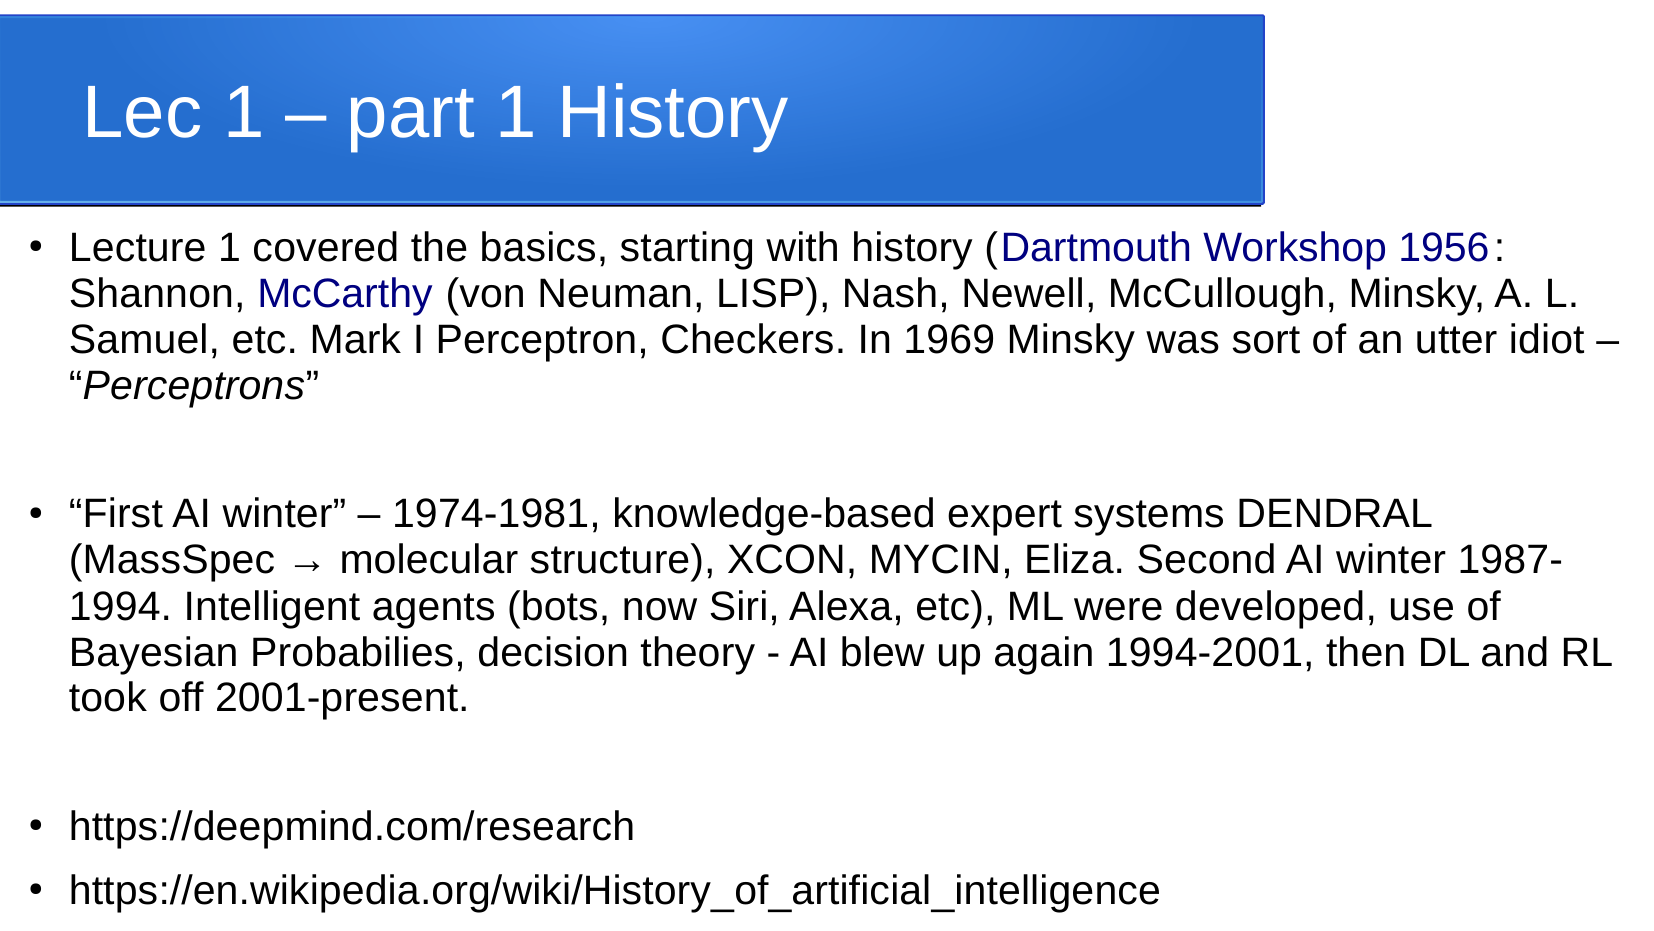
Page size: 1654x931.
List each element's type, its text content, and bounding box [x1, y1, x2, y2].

list Lecture 1 covered the basics, starting with history (Dartmouth Workshop 1956: Shannon, McCarthy (von Neuman, LISP), Nash, Newell, McCullough, Minsky, A. L. Samuel, etc. Mark I Perceptron, Checkers. In 1969 Minsky was sort of an utter idiot – “Perceptrons” “First AI winter” – 1974-1981, knowledge-based expert systems DENDRAL (MassSpec → molecular structure), XCON, MYCIN, Eliza. Second AI winter 1987-1994. Intelligent agents (bots, now Siri, Alexa, etc), ML were developed, use of Bayesian Probabilies, decision theory - AI blew up again 1994-2001, then DL and RL took off 2001-present. https://deepmind.com/research https://en.wikipedia.org/wiki/History_of_artificial_intelligence [15, 224, 1636, 916]
title Lec 1 – part 1 History [82, 35, 1235, 189]
